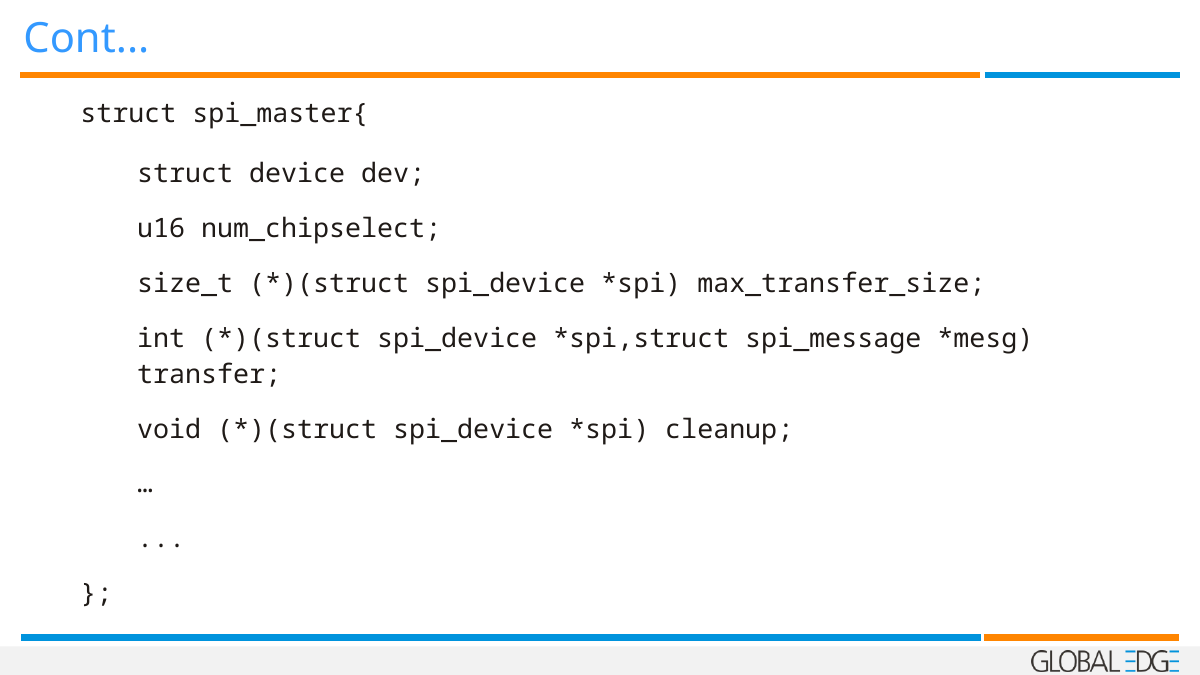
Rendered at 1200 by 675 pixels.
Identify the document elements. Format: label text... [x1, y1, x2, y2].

title Cont... [12, 9, 1088, 63]
picture [1031, 650, 1179, 672]
list struct spi_master{ struct device dev; u16 num_chipselect; size_t (*)(struct spi_device *spi) max_transfer_size; int (*)(struct spi_device *spi,struct spi_message *mesg) transfer; void (*)(struct spi_device *spi) cleanup; … ... }; [23, 94, 1182, 615]
